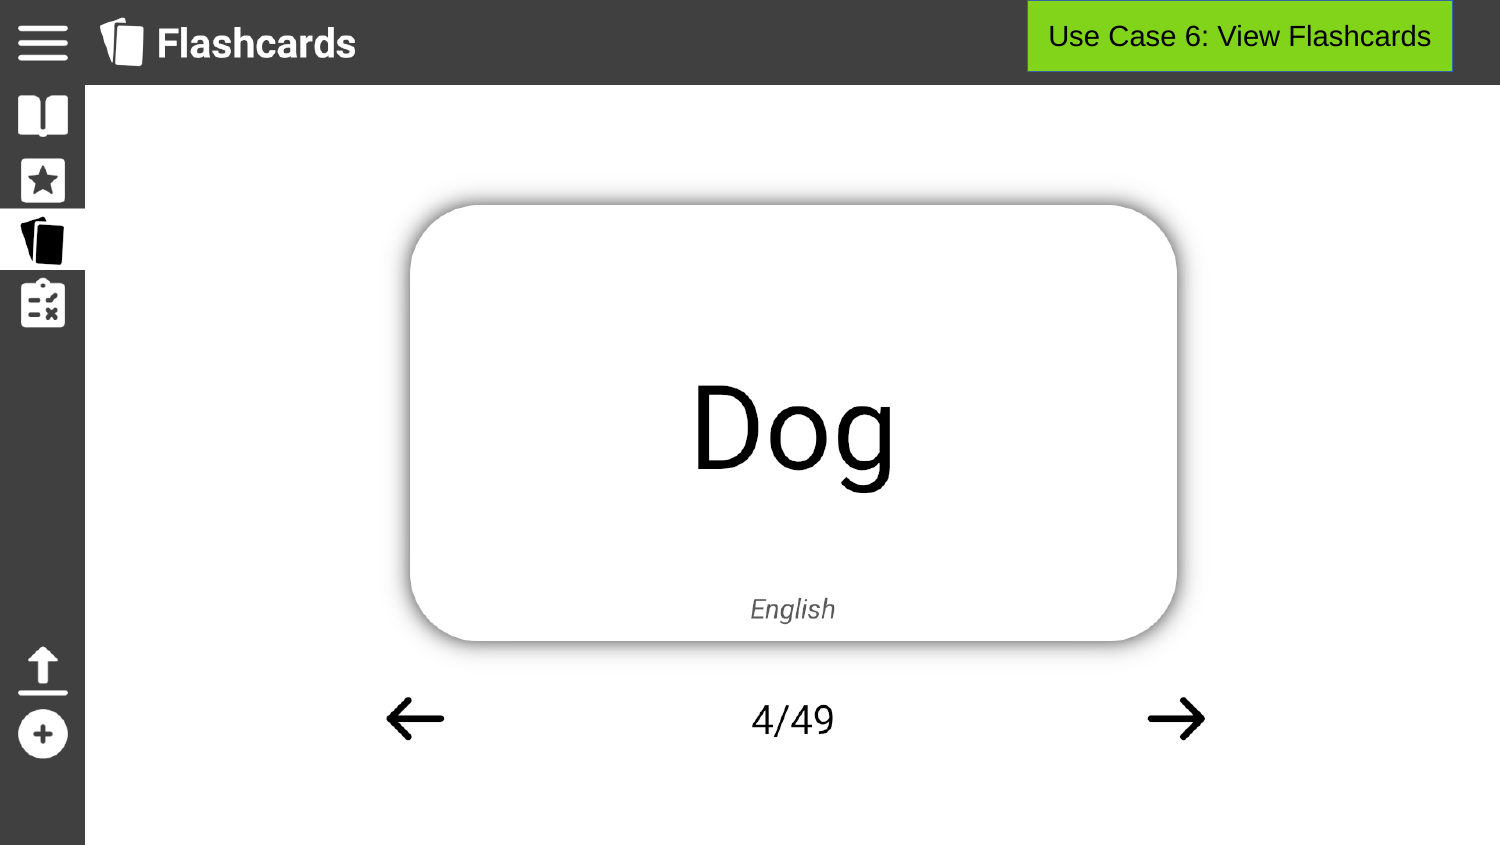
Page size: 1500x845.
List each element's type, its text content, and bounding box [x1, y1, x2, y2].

picture [0, 0, 1500, 845]
text_box Use Case 6: View Flashcards [1027, 0, 1453, 72]
